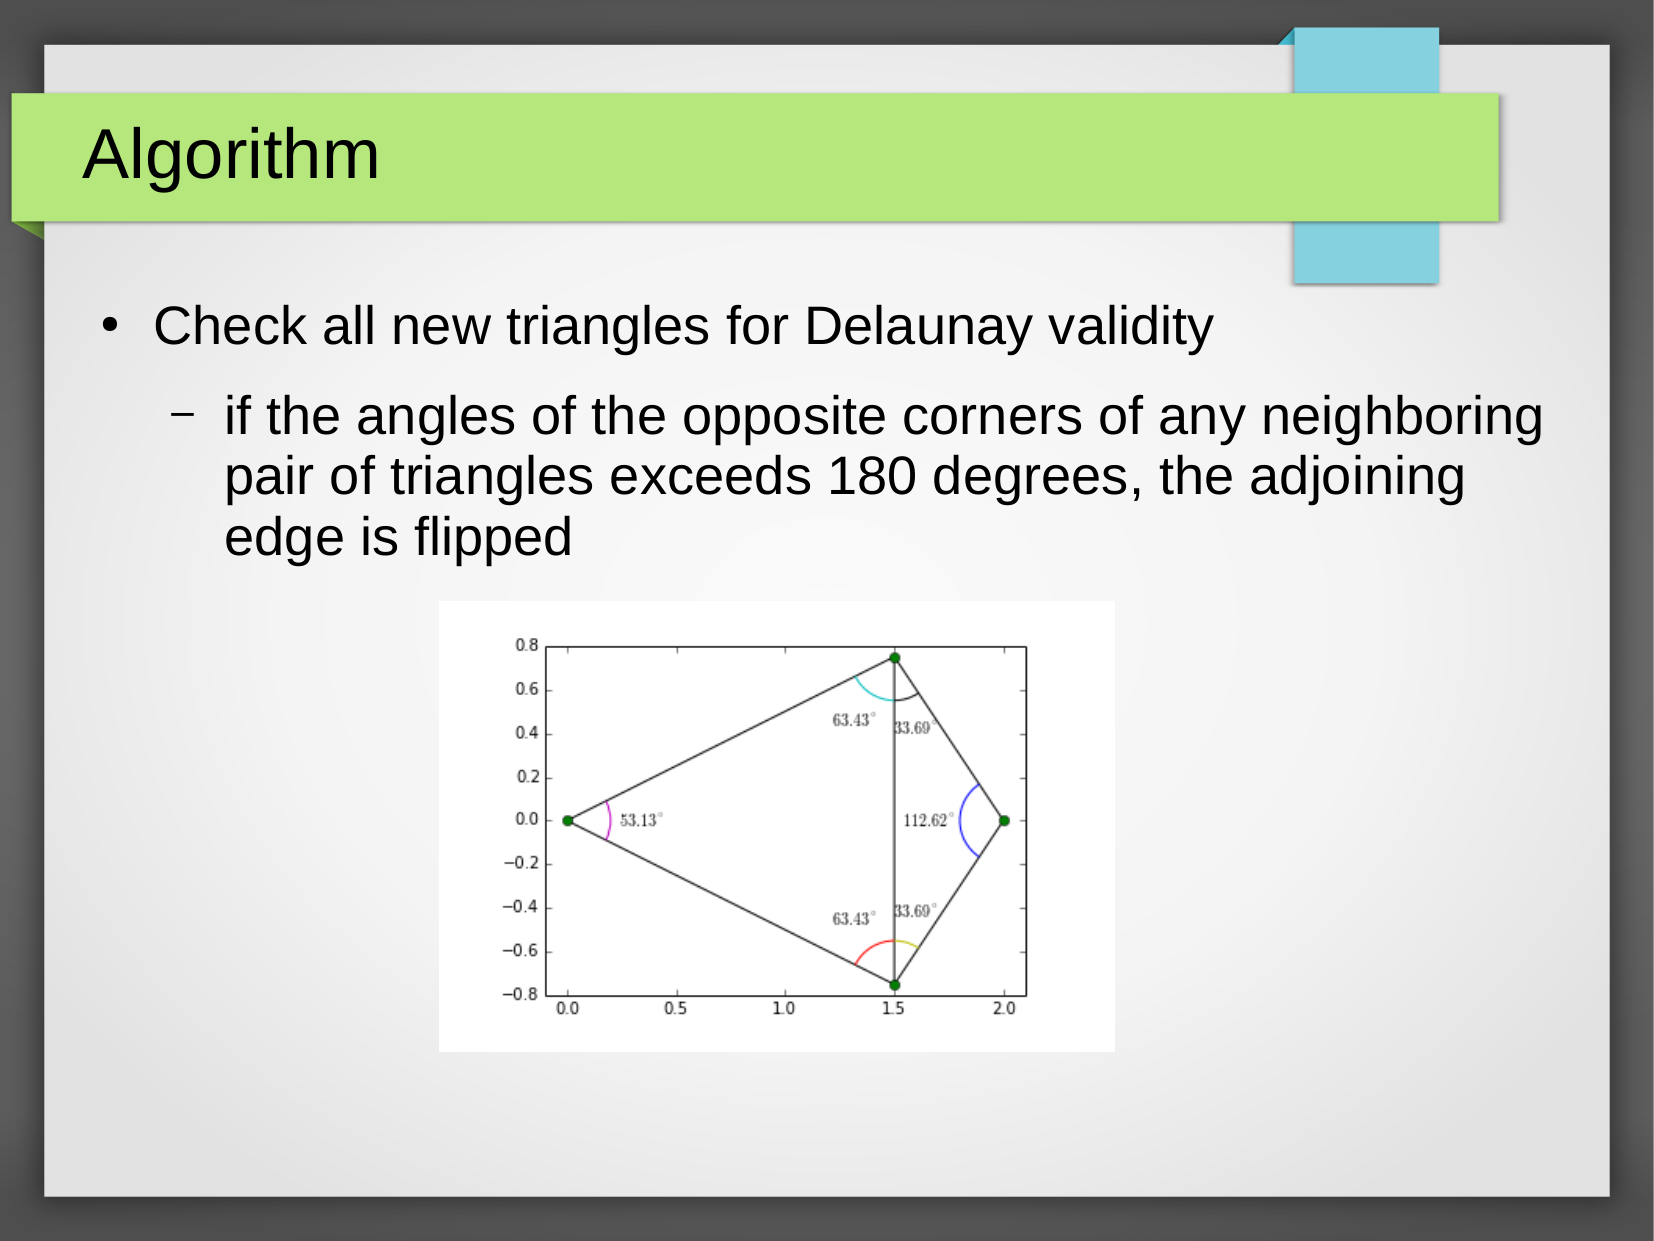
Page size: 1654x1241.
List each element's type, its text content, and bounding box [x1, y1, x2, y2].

list Check all new triangles for Delaunay validity if the angles of the opposite corners of any neighboring pair of triangles exceeds 180 degrees, the adjoining edge is flipped [82, 295, 1571, 1015]
title Algorithm [82, 94, 1264, 213]
picture [0, 0, 1654, 1241]
